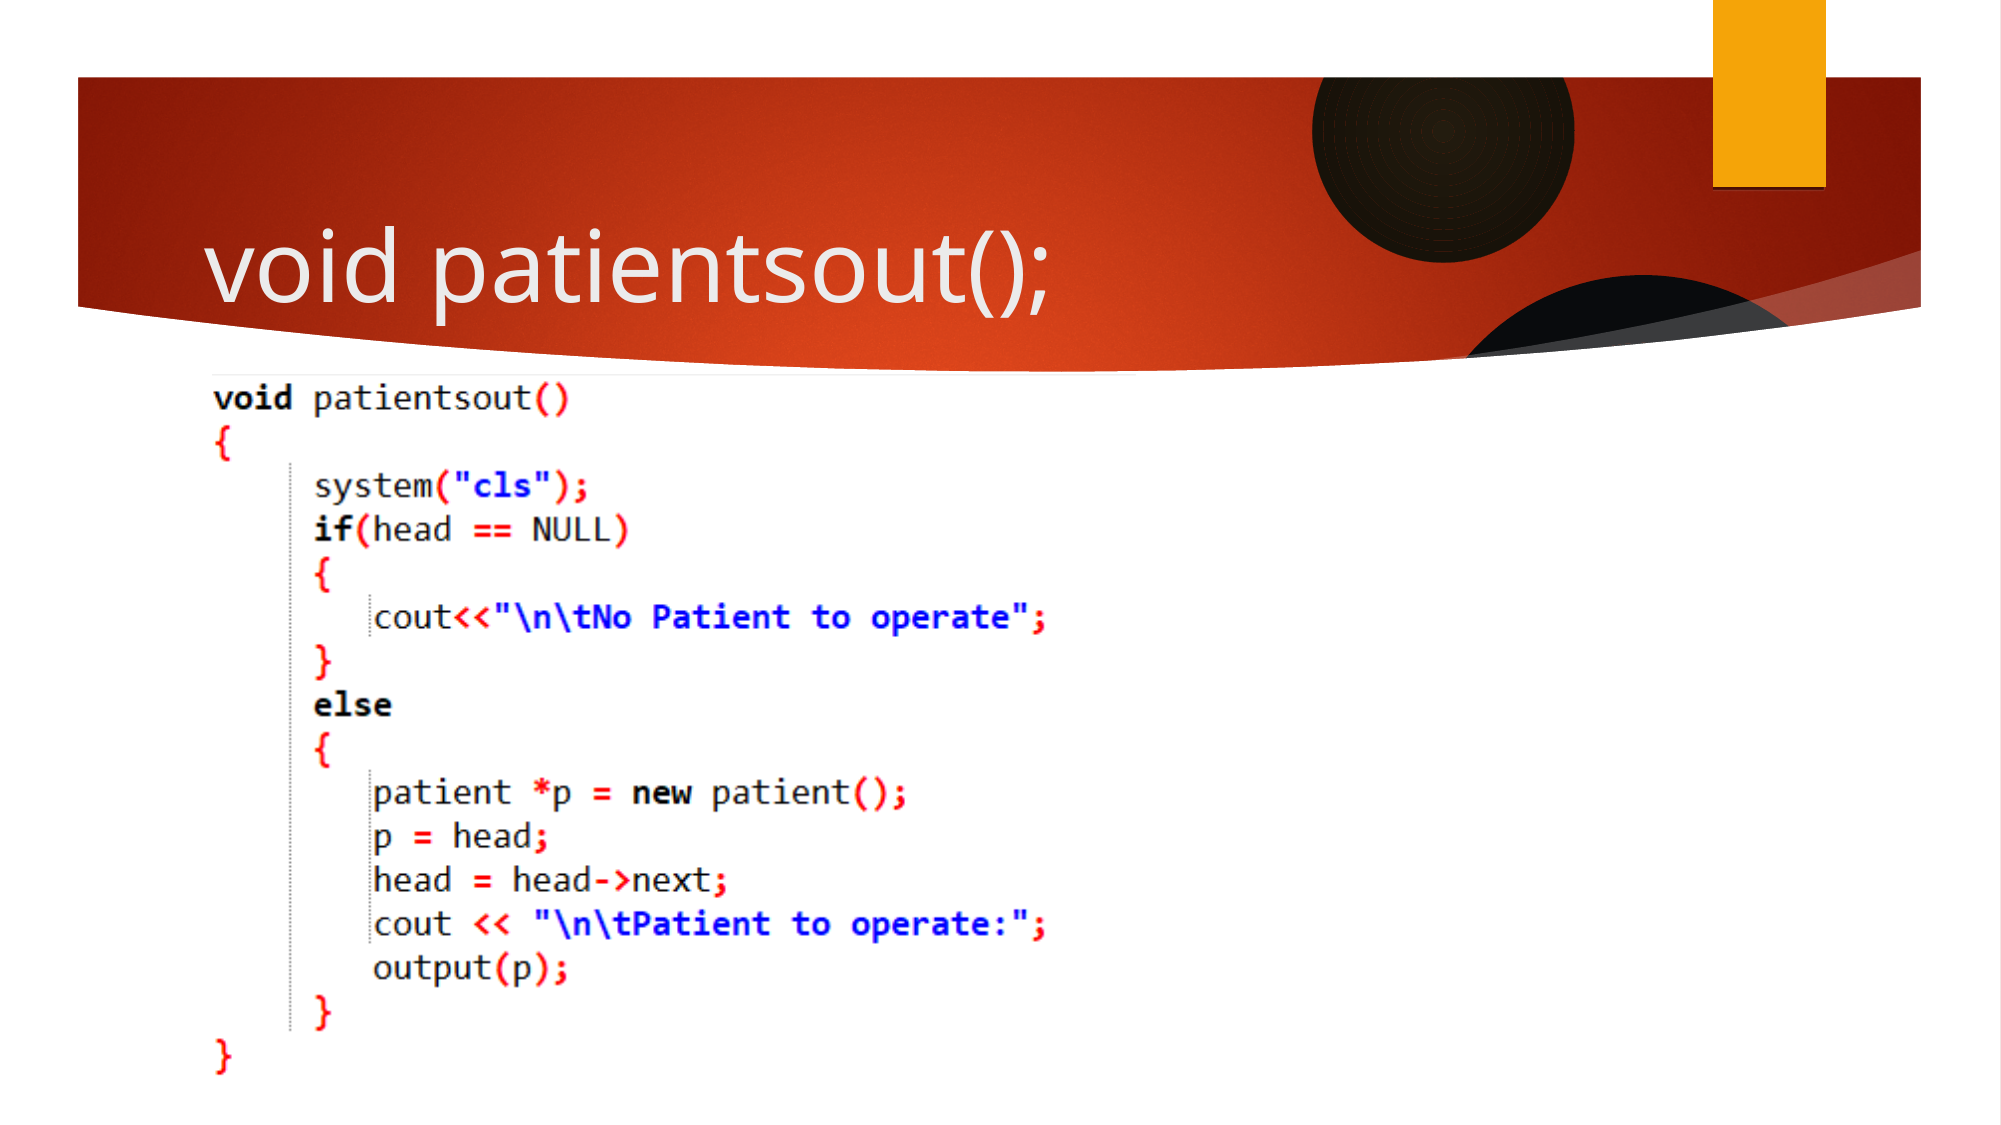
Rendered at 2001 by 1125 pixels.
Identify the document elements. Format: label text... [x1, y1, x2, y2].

title void patientsout(); [189, 194, 1627, 315]
picture [212, 374, 1136, 1119]
